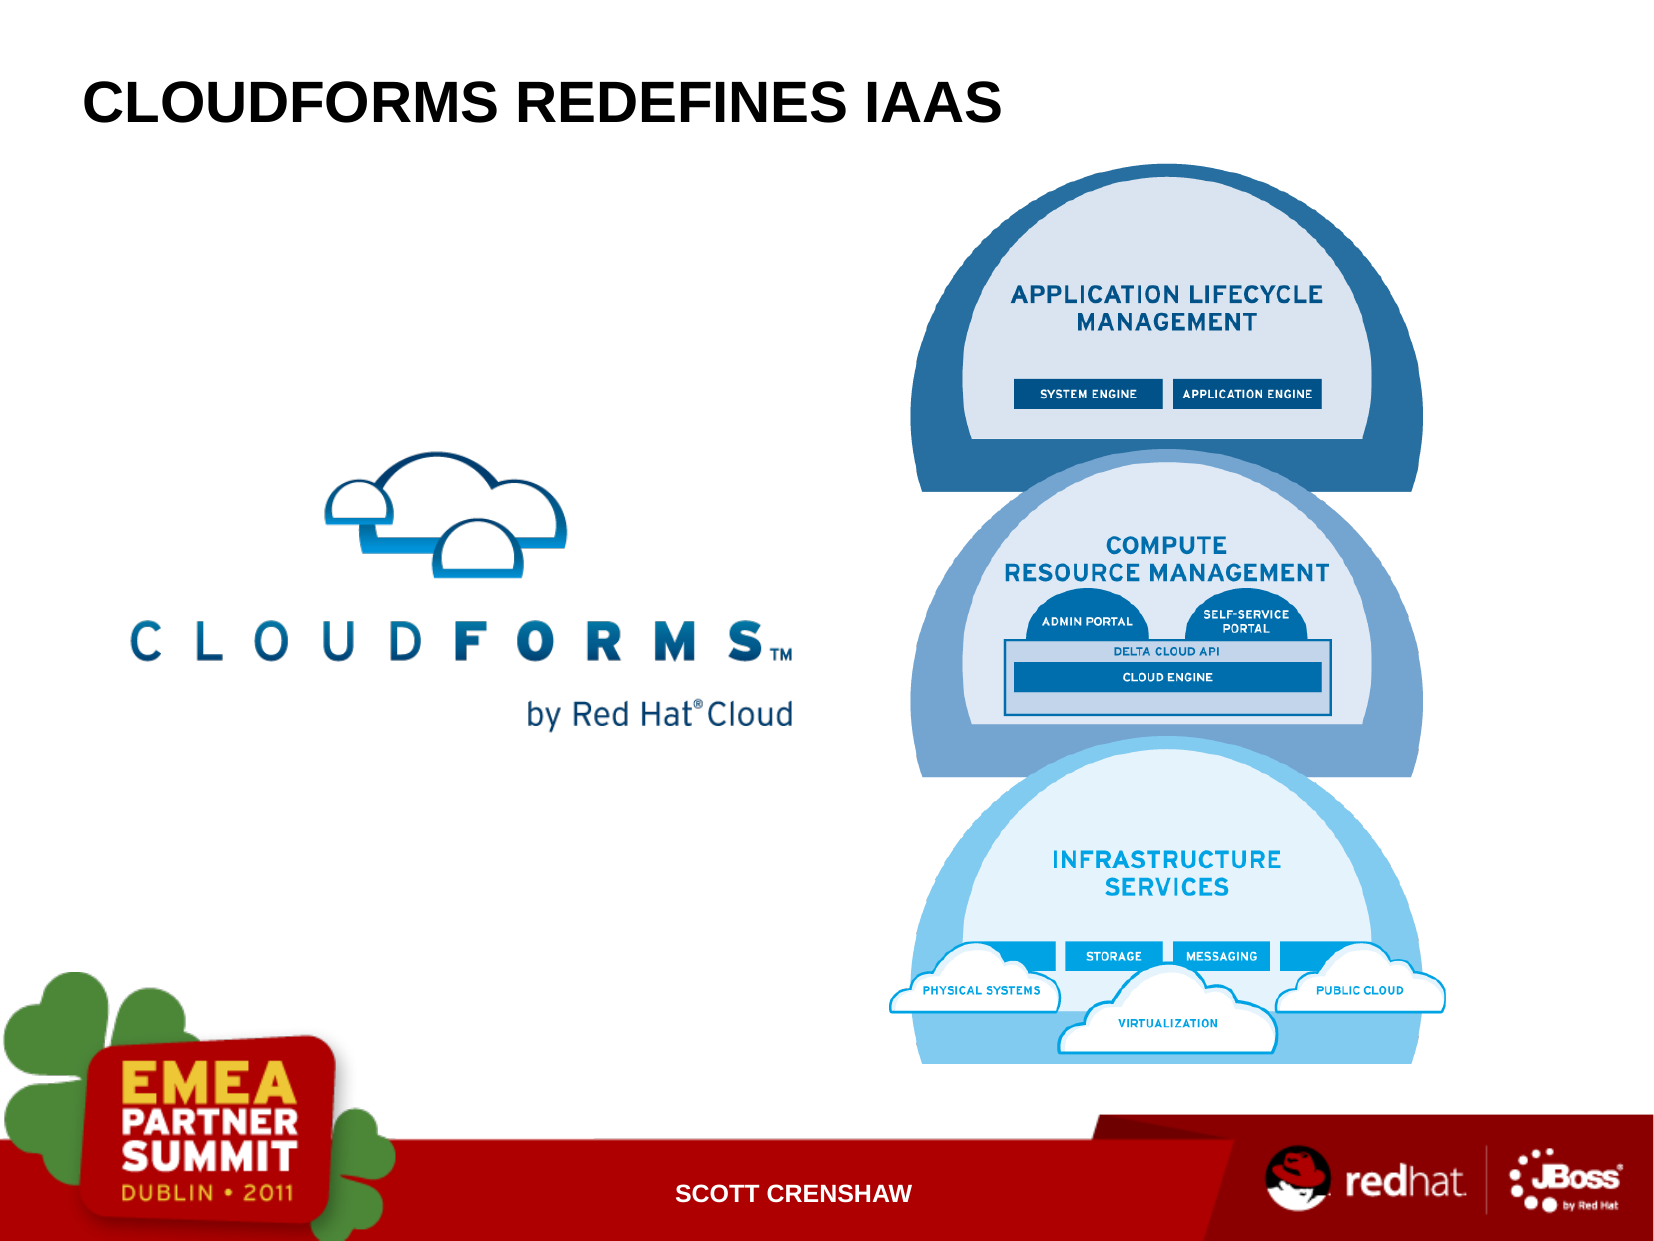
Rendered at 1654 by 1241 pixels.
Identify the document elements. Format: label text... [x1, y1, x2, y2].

picture [0, 196, 1654, 1241]
title CLOUDFORMS REDEFINES IAAS [82, 8, 1576, 196]
picture [122, 446, 798, 738]
